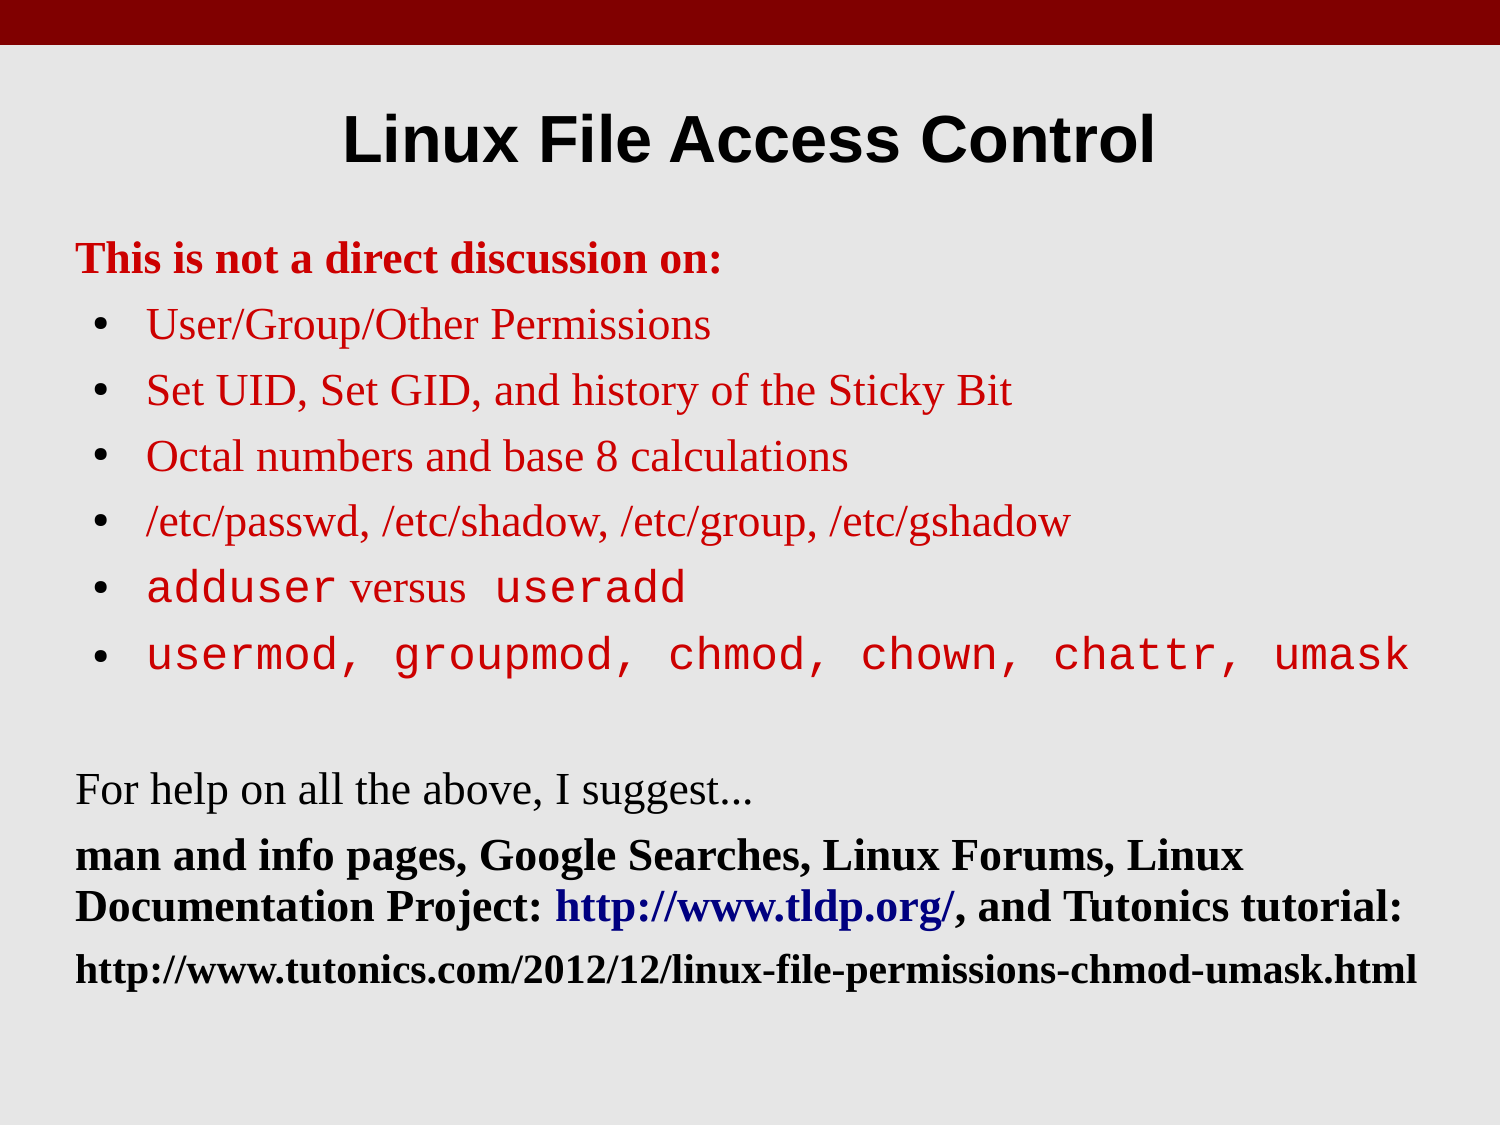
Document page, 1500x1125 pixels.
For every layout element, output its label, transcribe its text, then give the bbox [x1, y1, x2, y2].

list This is not a direct discussion on: User/Group/Other Permissions Set UID, Set GID, and history of the Sticky Bit Octal numbers and base 8 calculations /etc/passwd, /etc/shadow, /etc/group, /etc/gshadow adduser versus useradd usermod, groupmod, chmod, chown, chattr, umask For help on all the above, I suggest... man and info pages, Google Searches, Linux Forums, Linux Documentation Project: http://www.tldp.org/, and Tutonics tutorial: http://www.tutonics.com/2012/12/linux-file-permissions-chmod-umask.html [75, 233, 1425, 1096]
title Linux File Access Control [75, 45, 1425, 233]
